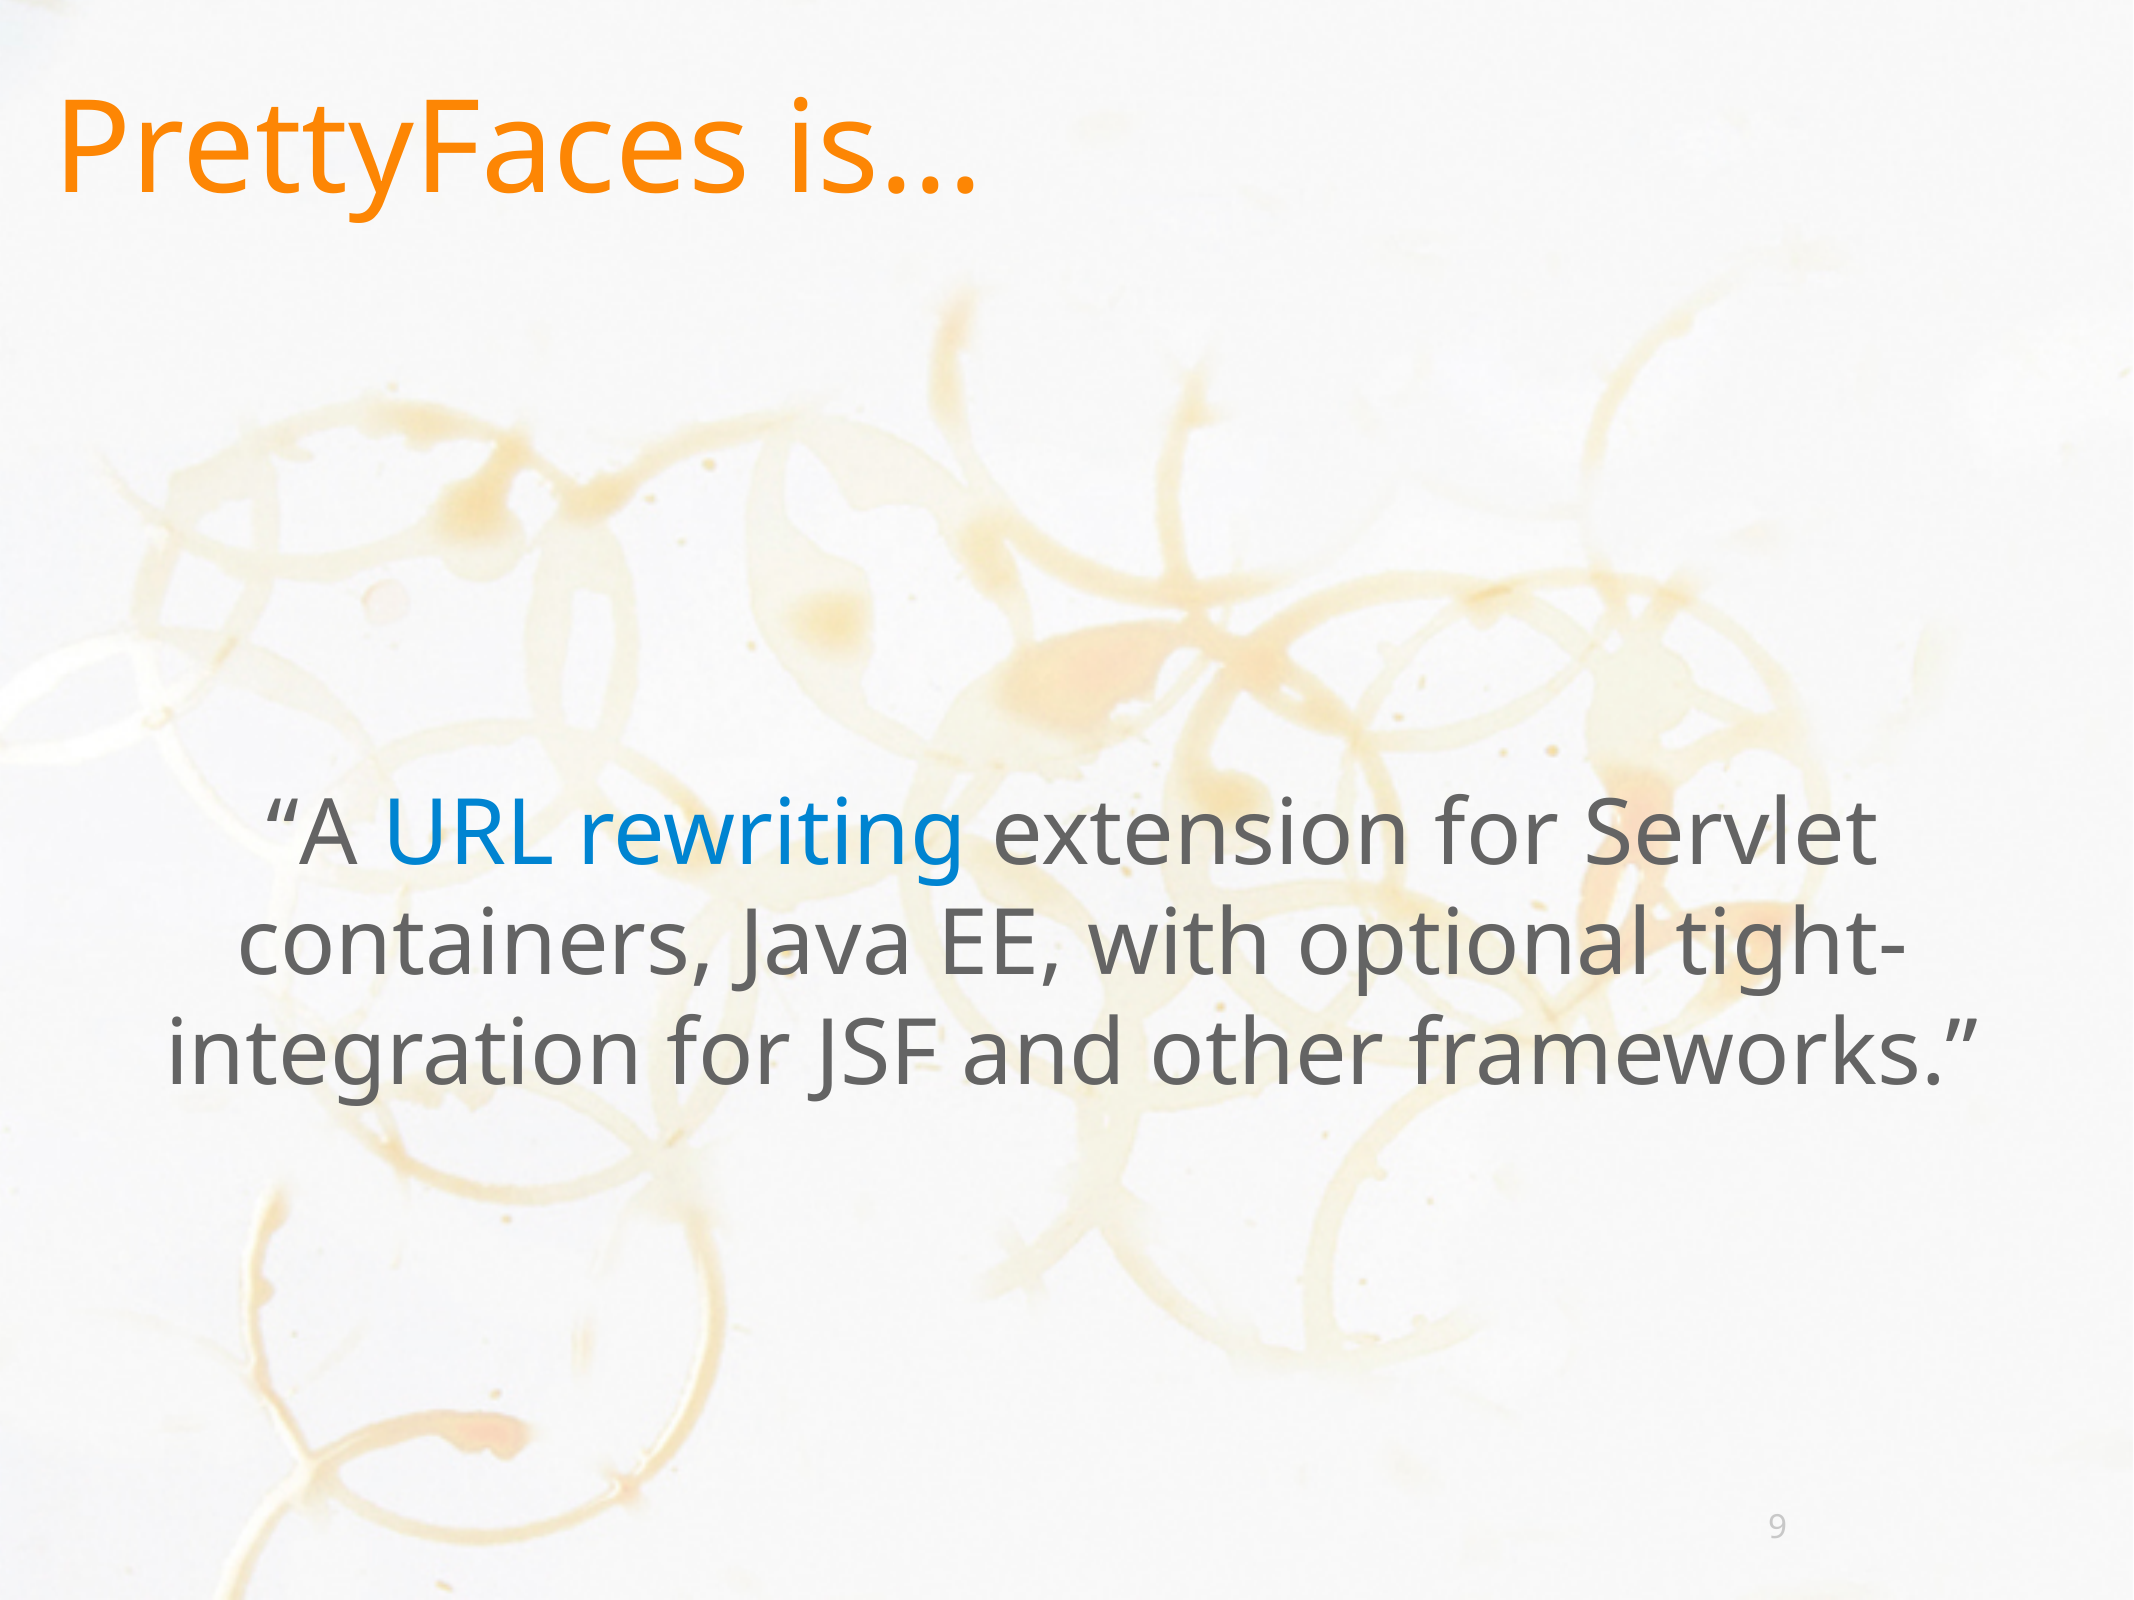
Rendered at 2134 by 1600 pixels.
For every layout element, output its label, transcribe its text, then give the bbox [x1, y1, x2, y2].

title PrettyFaces is... [43, 20, 2100, 262]
picture [0, 0, 2134, 1600]
subtitle “A URL rewriting extension for Servlet containers, Java EE, with optional tight-integration for JSF and other frameworks.” [45, 282, 2101, 1593]
